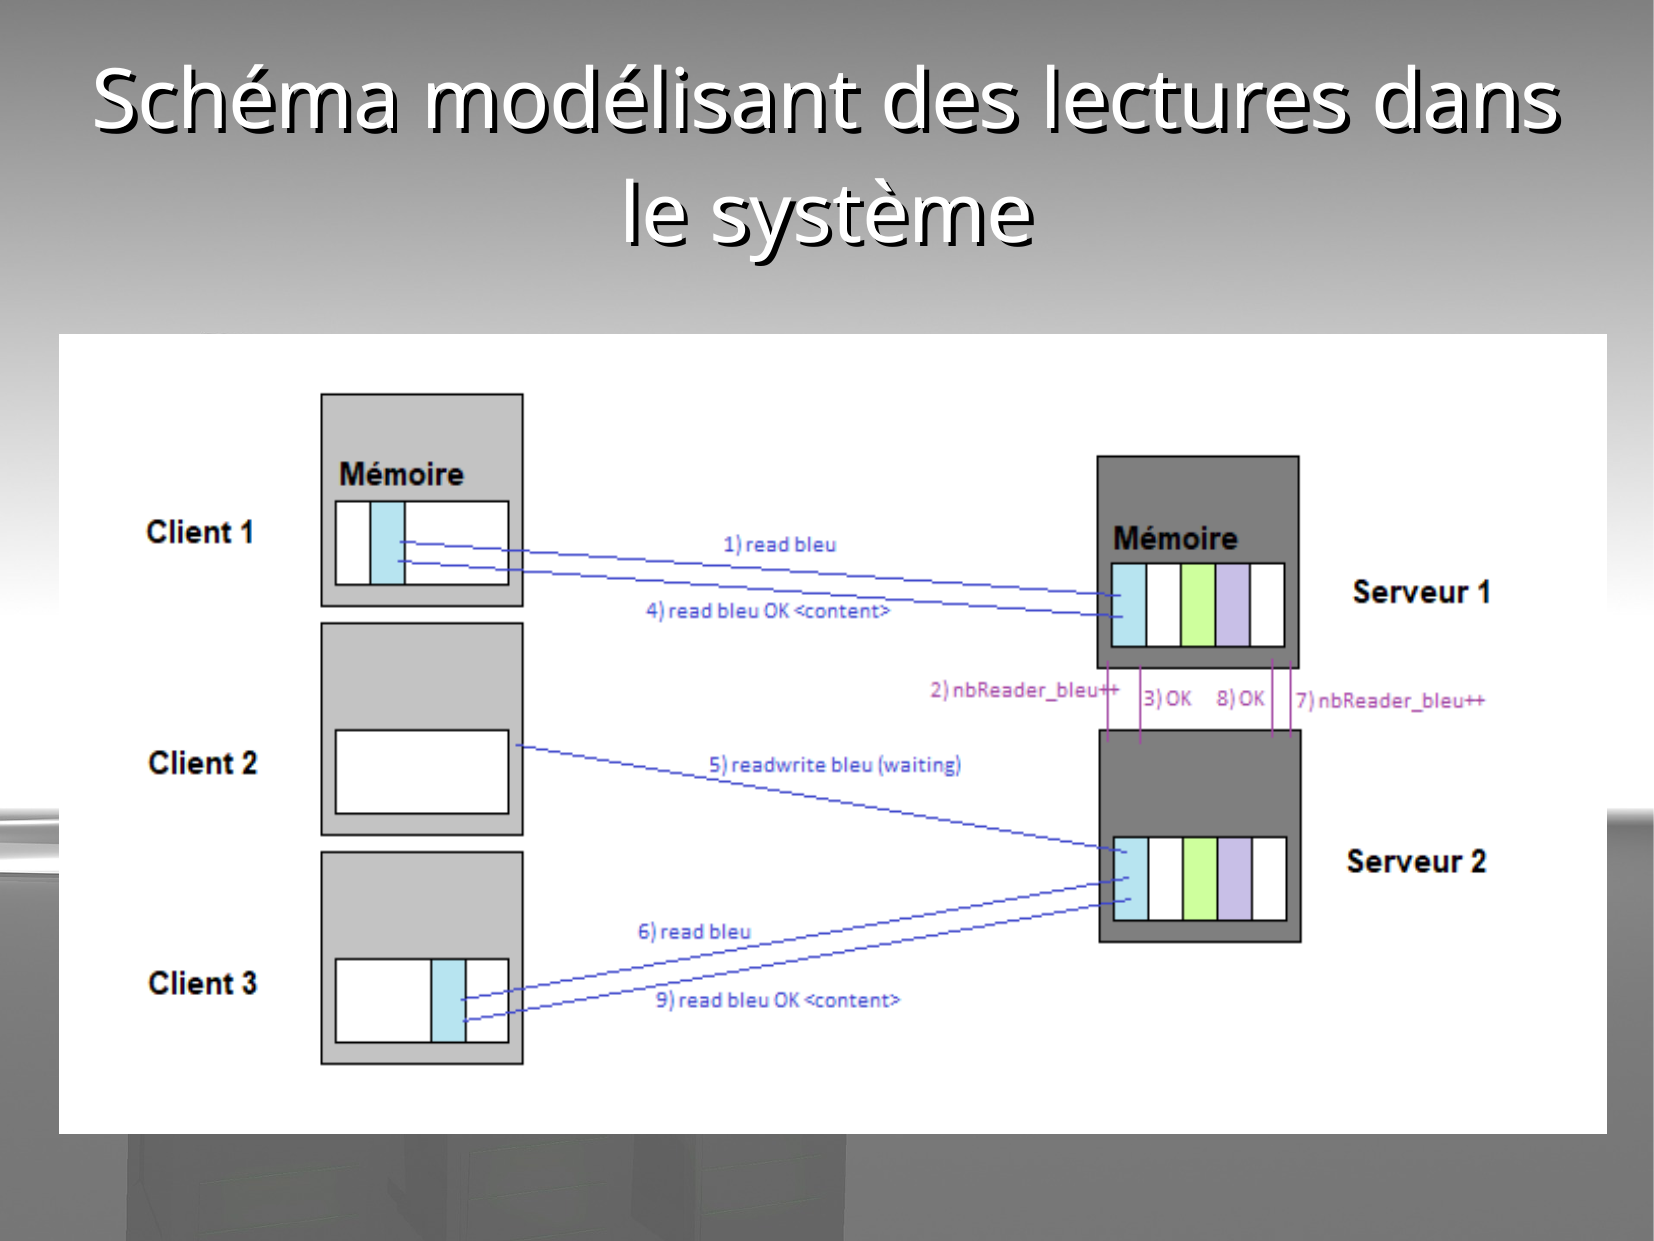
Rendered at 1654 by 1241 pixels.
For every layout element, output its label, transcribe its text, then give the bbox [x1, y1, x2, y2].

title Schéma modélisant des lectures dans le système [82, 49, 1571, 257]
picture [0, 0, 1654, 1241]
